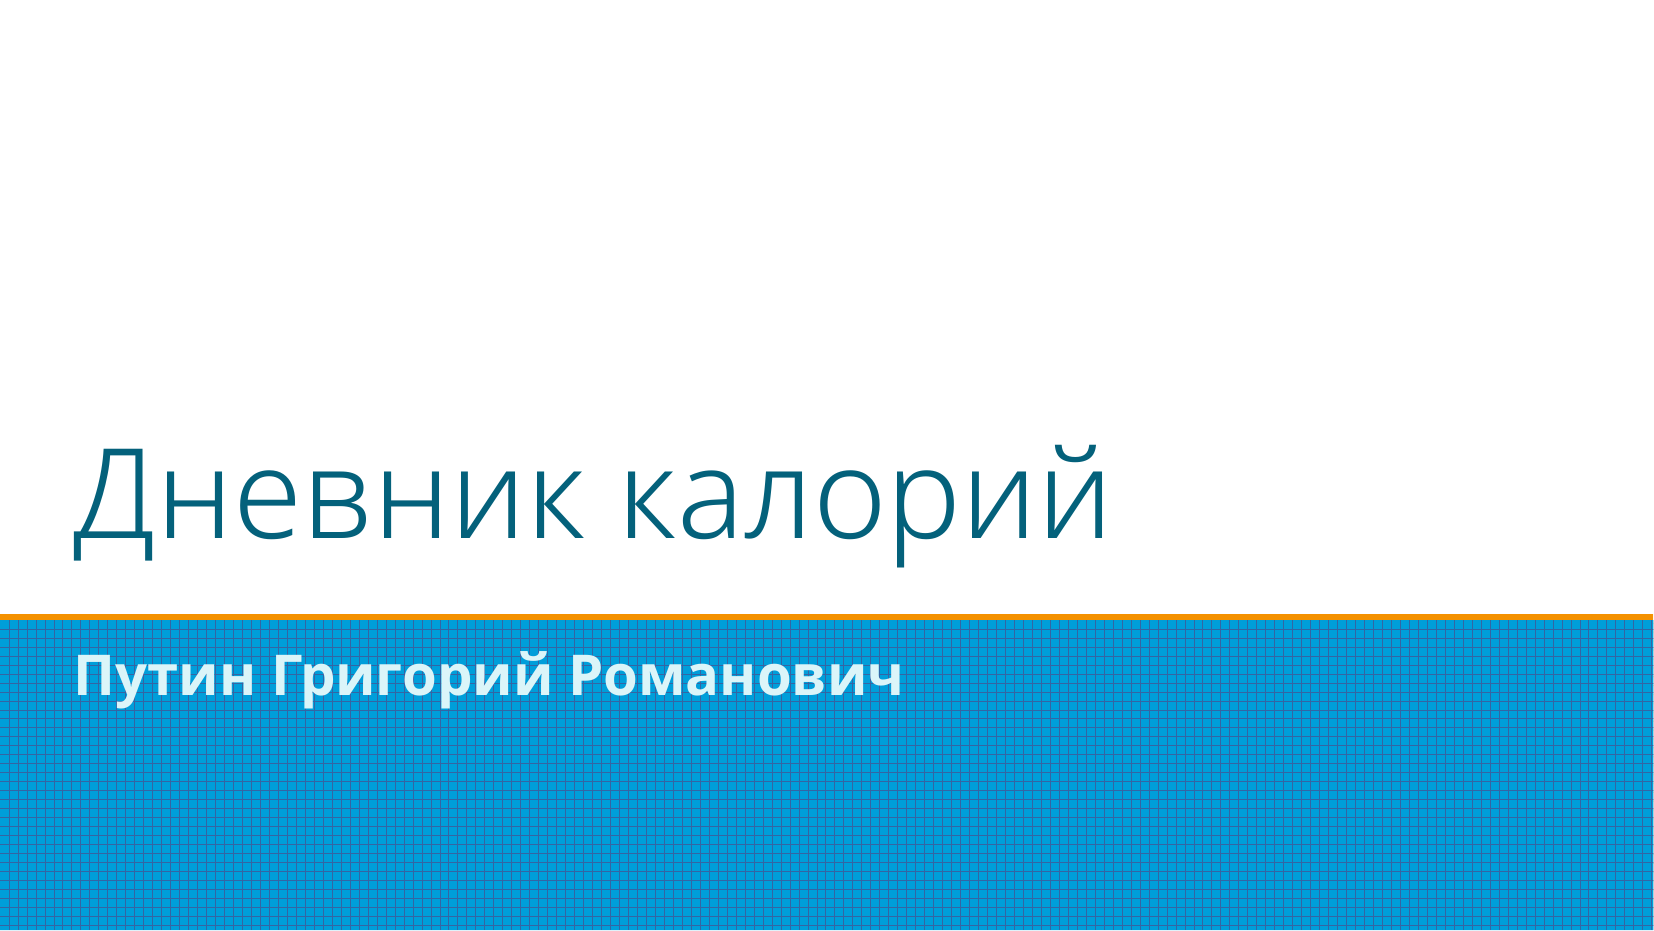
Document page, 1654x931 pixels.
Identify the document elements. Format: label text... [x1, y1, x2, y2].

subtitle Путин Григорий Романович [73, 634, 1551, 827]
title Дневник калорий [73, 44, 1551, 576]
